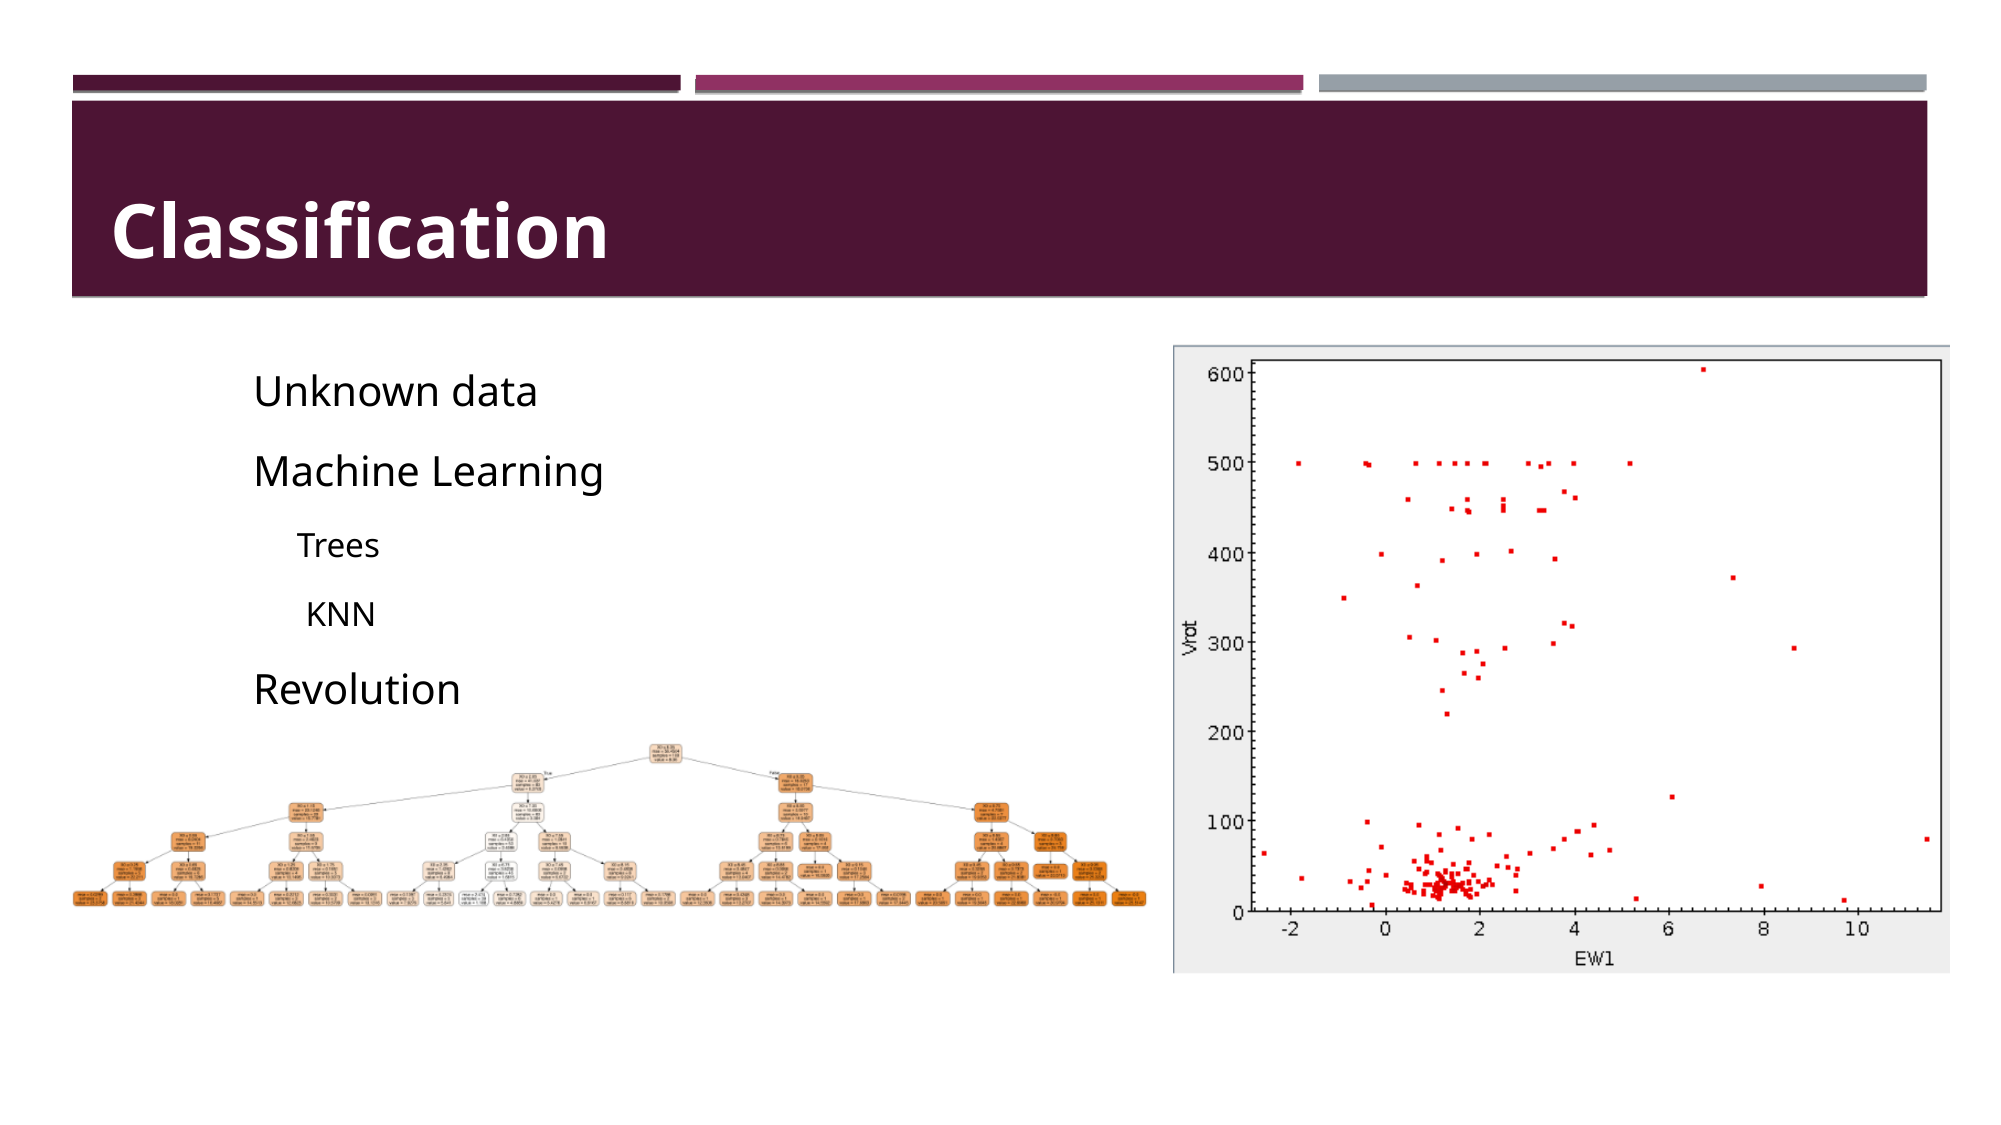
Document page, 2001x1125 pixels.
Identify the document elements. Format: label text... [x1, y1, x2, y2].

title Classification [95, 115, 1905, 282]
picture [1173, 344, 1950, 975]
picture [60, 742, 1156, 915]
list Unknown data Machine Learning Trees KNN Revolution [238, 318, 1826, 1008]
